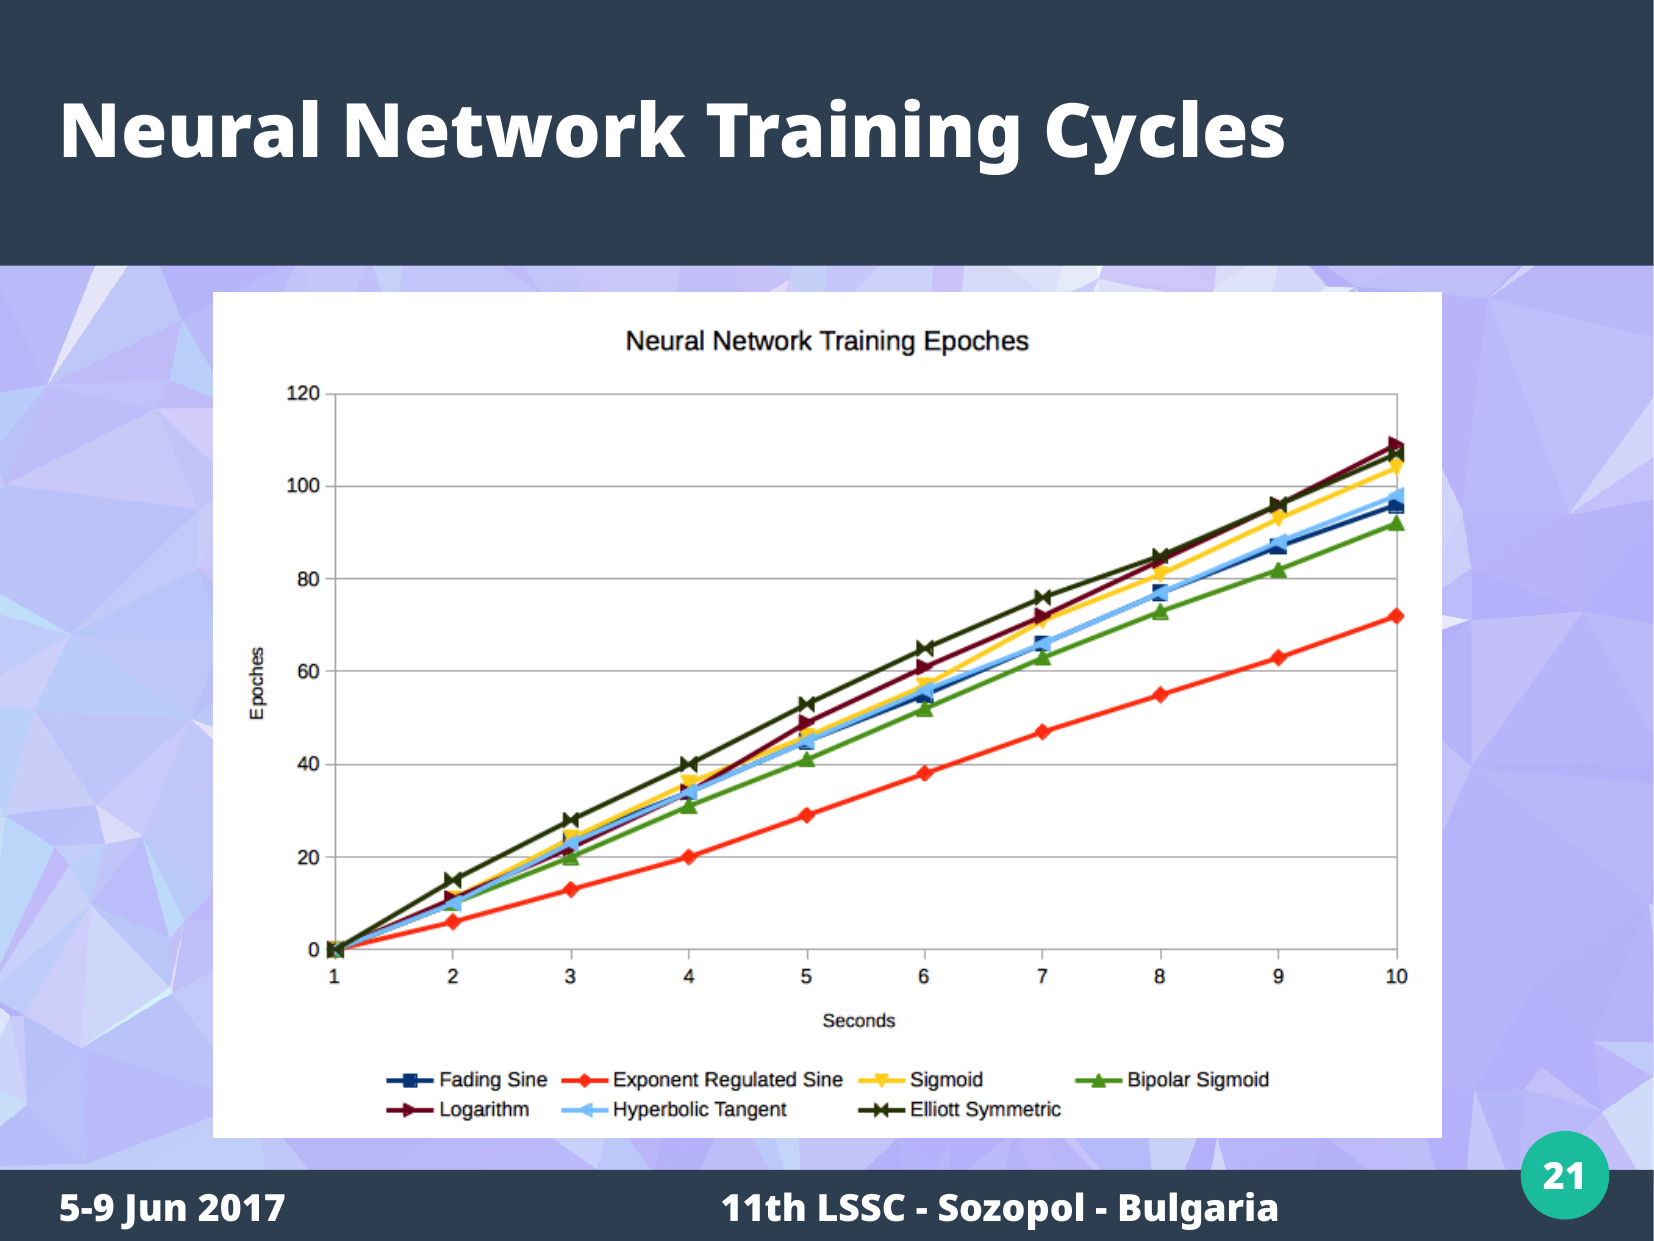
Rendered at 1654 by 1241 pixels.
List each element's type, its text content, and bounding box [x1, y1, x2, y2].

picture [0, 266, 1654, 1169]
title Neural Network Training Cycles [59, 49, 1595, 207]
